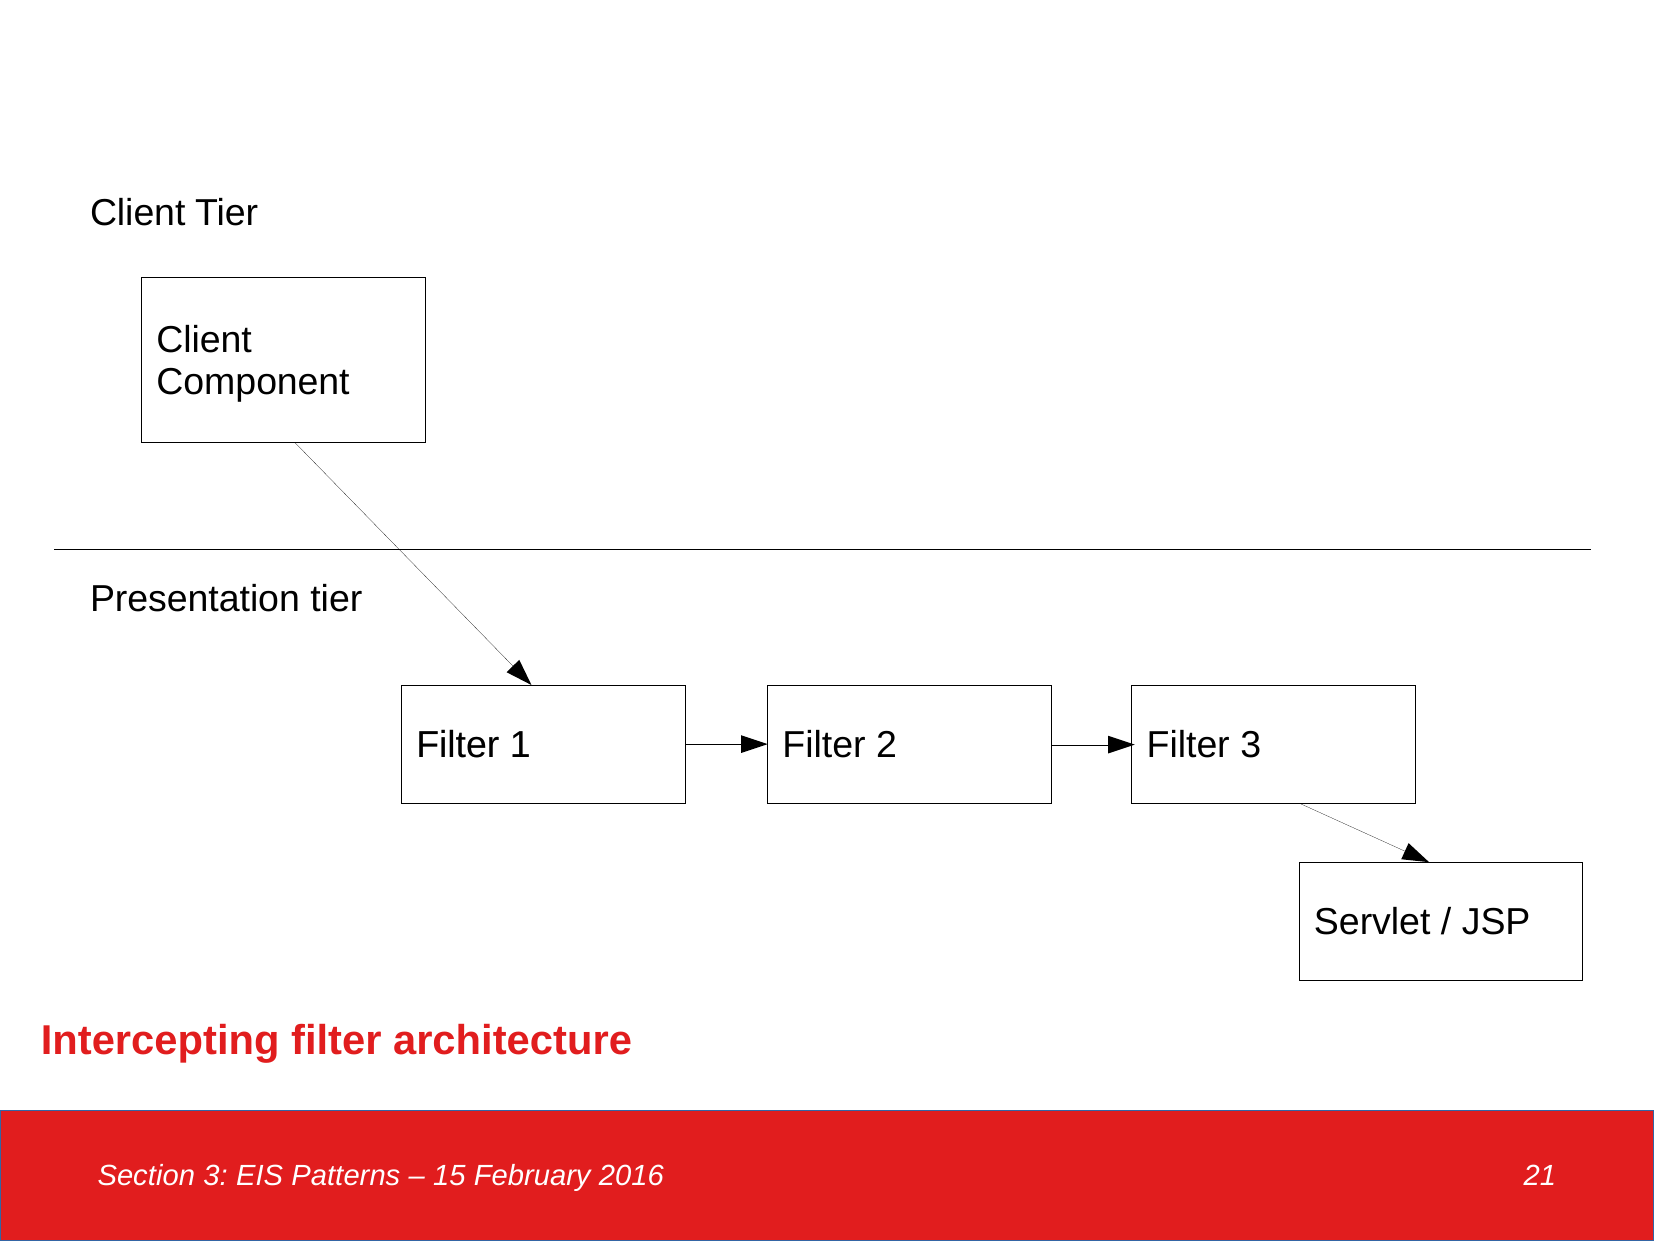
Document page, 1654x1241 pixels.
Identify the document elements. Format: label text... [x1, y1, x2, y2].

text_box Filter 1 [401, 685, 686, 804]
text_box Client Component [141, 277, 426, 443]
text_box Intercepting filter architecture [40, 981, 674, 1099]
text_box Servlet / JSP [1299, 862, 1583, 981]
text_box Presentation tier [75, 570, 378, 628]
text_box Client Tier [75, 183, 274, 241]
text_box Filter 3 [1131, 685, 1416, 804]
text_box Filter 2 [767, 685, 1052, 804]
